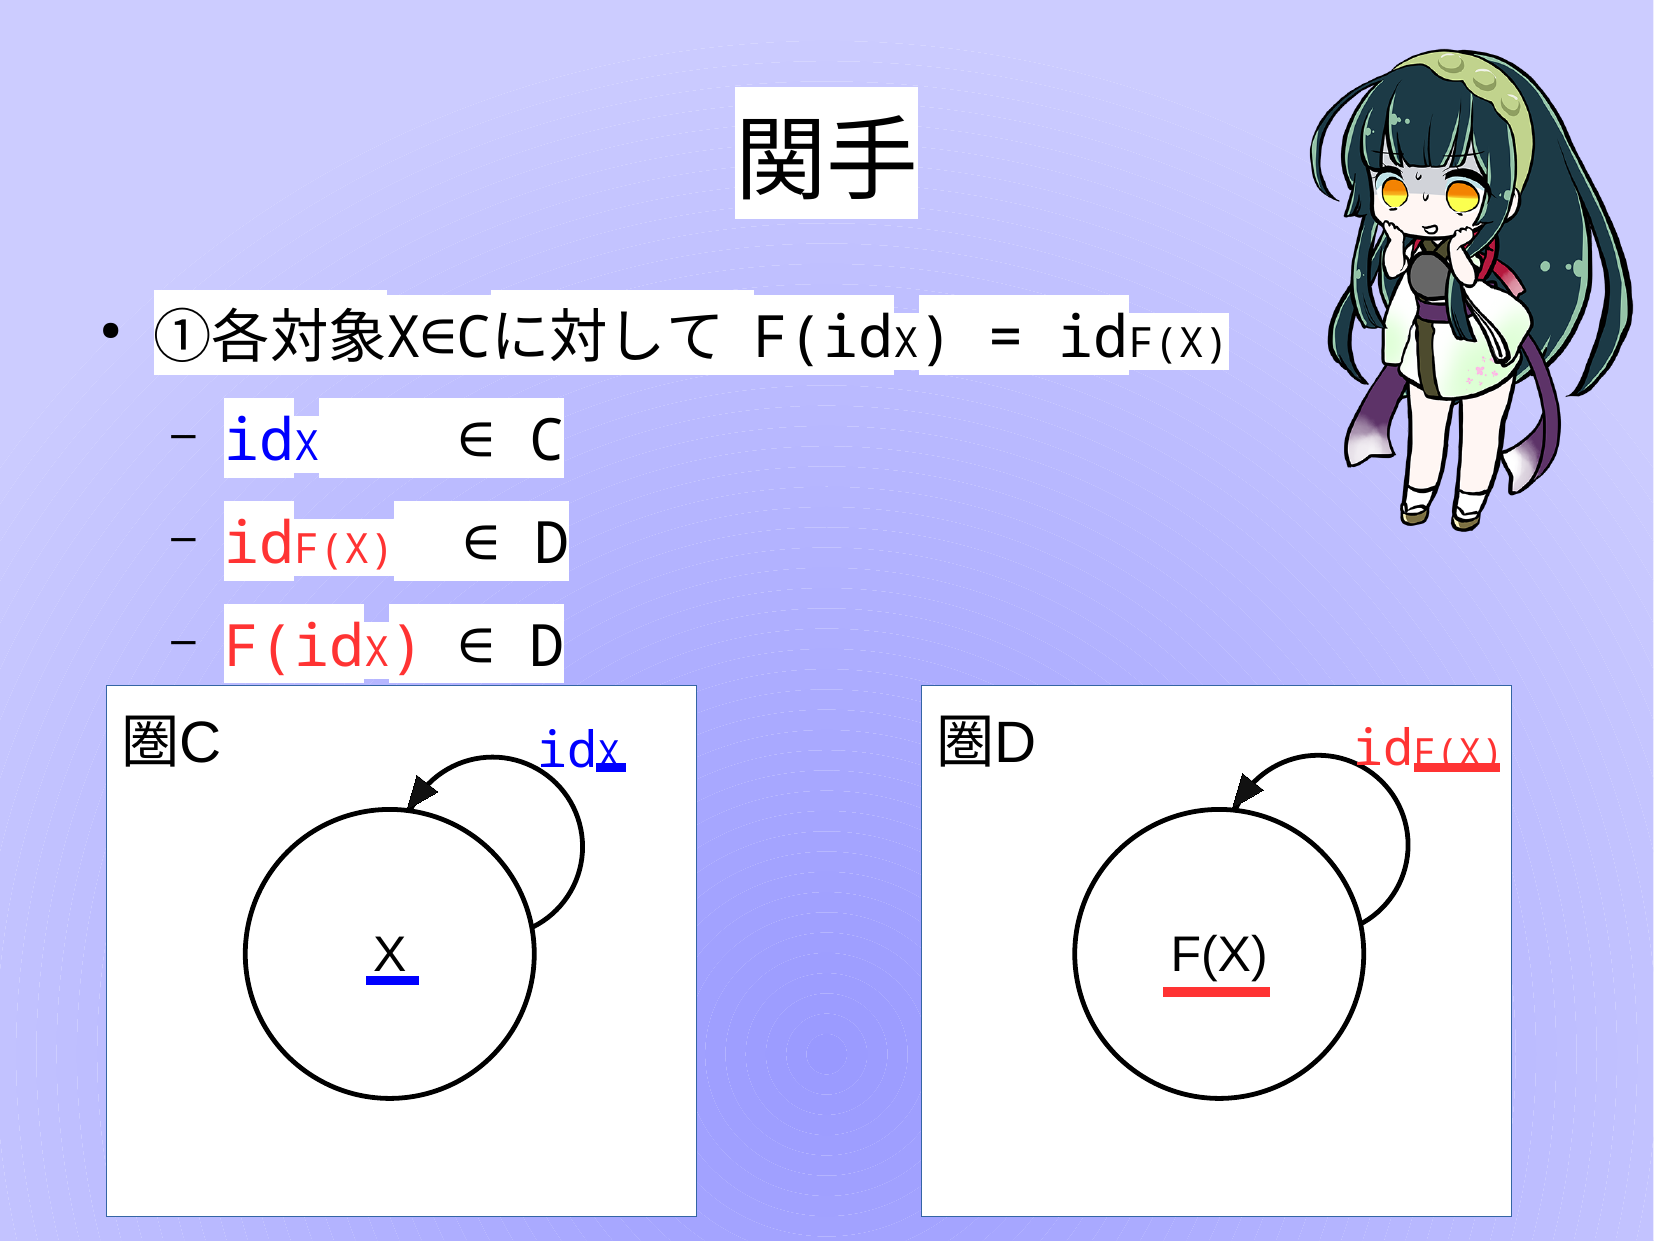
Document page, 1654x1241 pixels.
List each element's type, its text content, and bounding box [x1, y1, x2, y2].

title 関手 [82, 49, 1180, 257]
text_box idF(X) [1334, 704, 1523, 778]
text_box 圏D [921, 687, 1087, 768]
text_box 圏C [106, 687, 272, 768]
text_box [106, 685, 697, 1217]
text_box X [245, 809, 535, 1099]
list ①各対象X∈Cに対して F(idX) = idF(X) idX ∈ C idF(X) ∈ D F(idX) ∈ D [82, 290, 1571, 1010]
picture [1180, 35, 1654, 544]
text_box F(X) [1074, 809, 1364, 1099]
text_box idX [507, 706, 650, 780]
text_box [921, 685, 1512, 1217]
